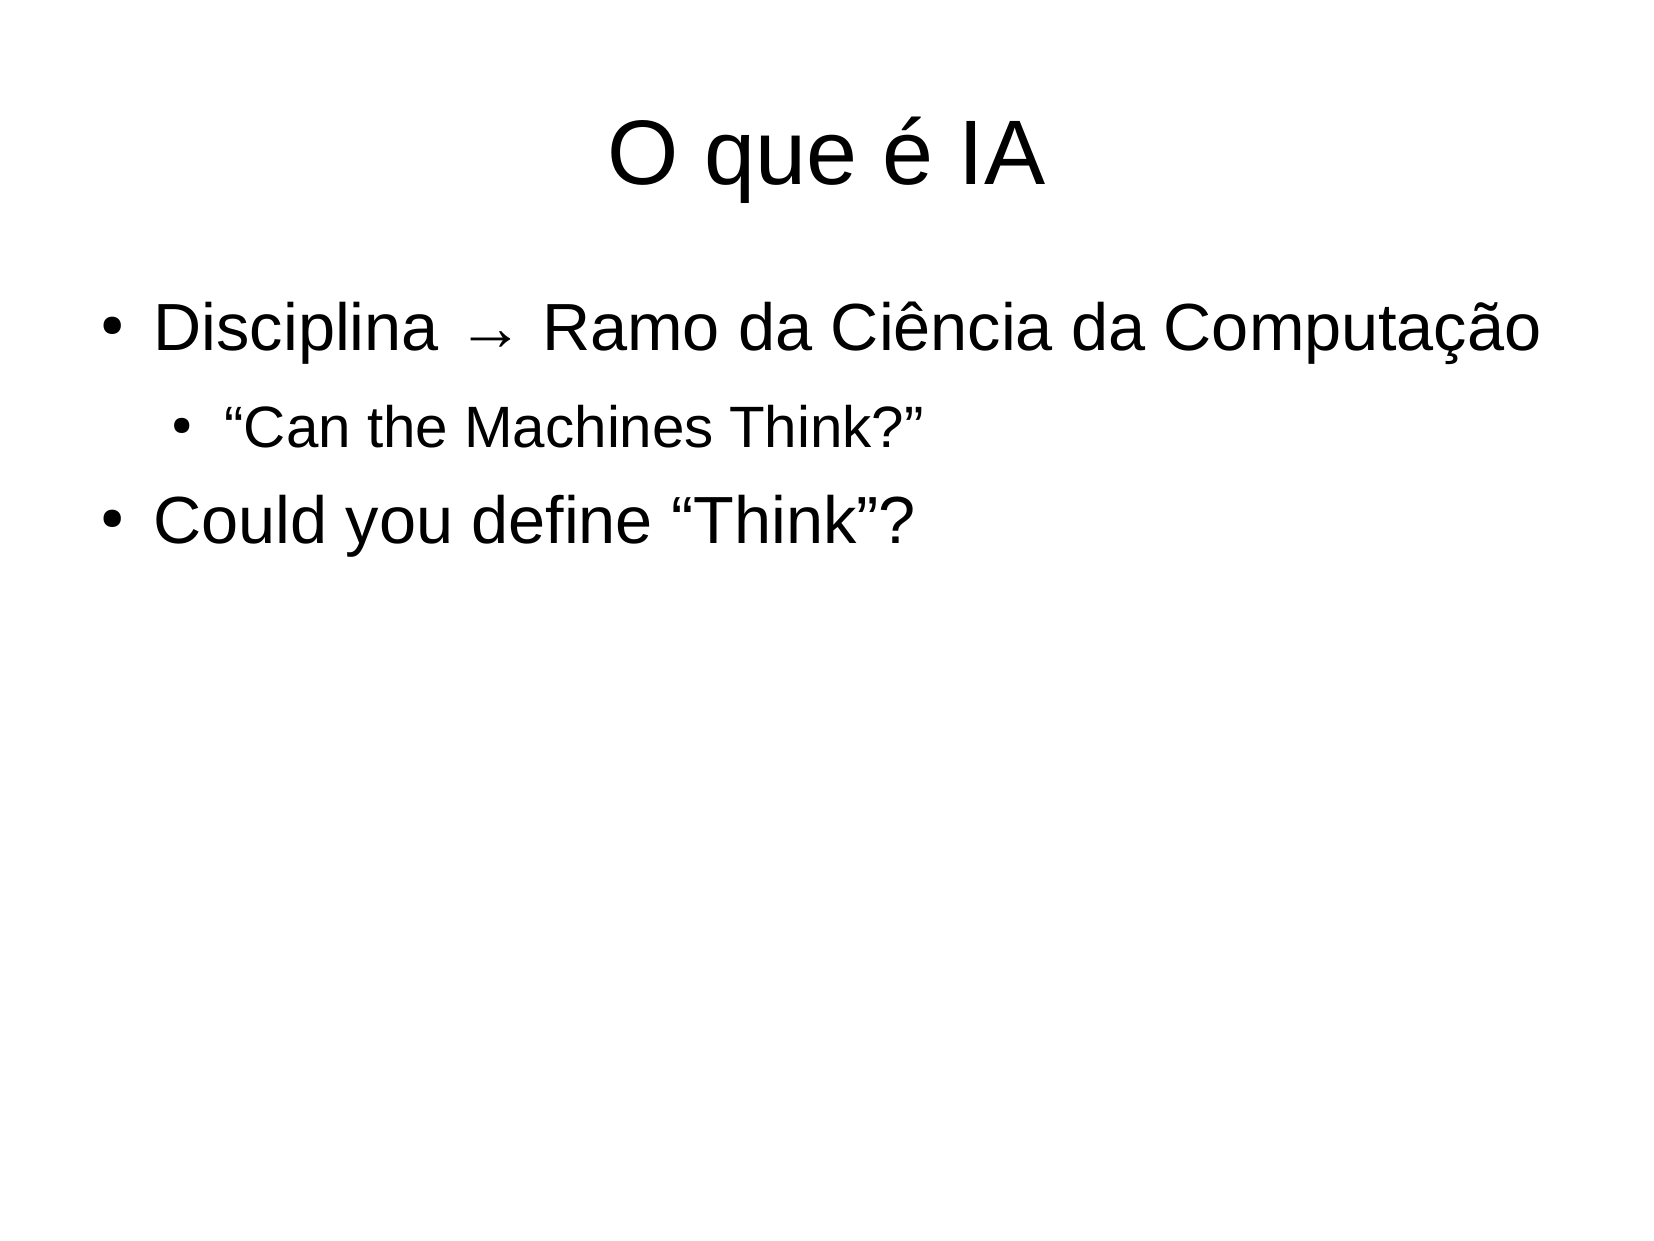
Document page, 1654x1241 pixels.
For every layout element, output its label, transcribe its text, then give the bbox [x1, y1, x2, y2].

list Disciplina → Ramo da Ciência da Computação “Can the Machines Think?” Could you define “Think”? [82, 290, 1571, 1109]
title O que é IA [82, 49, 1571, 257]
